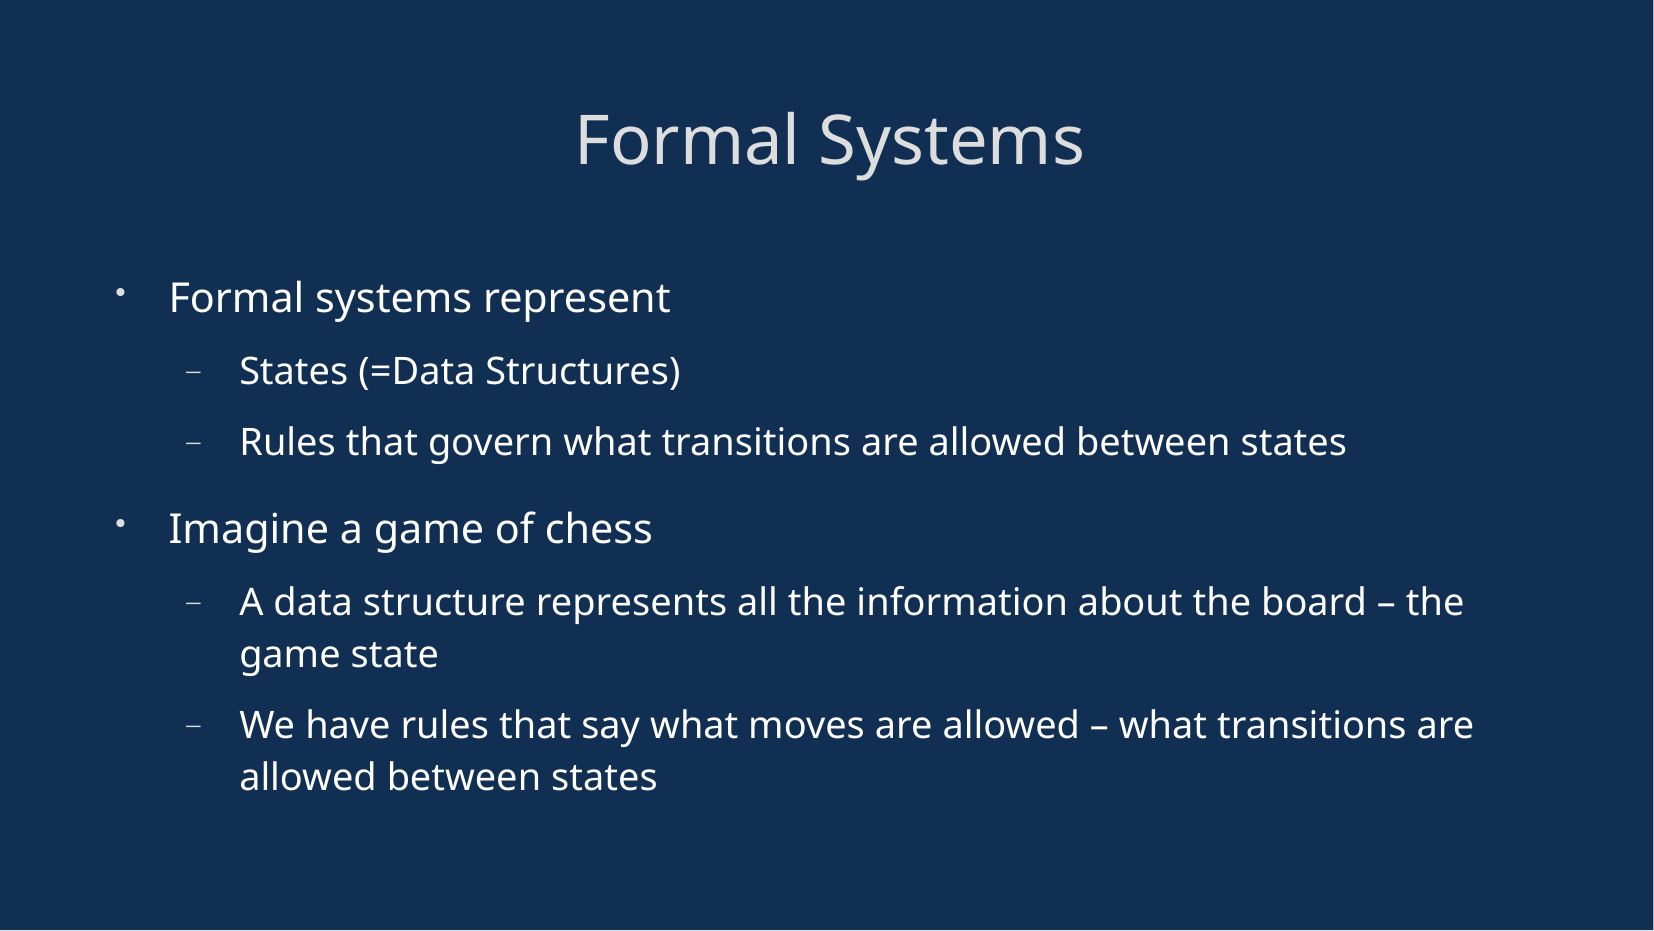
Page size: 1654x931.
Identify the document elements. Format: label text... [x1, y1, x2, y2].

title Formal Systems [97, 56, 1563, 220]
list Formal systems represent States (=Data Structures) Rules that govern what transitions are allowed between states Imagine a game of chess A data structure represents all the information about the board – the game state We have rules that say what moves are allowed – what transitions are allowed between states [97, 268, 1563, 806]
